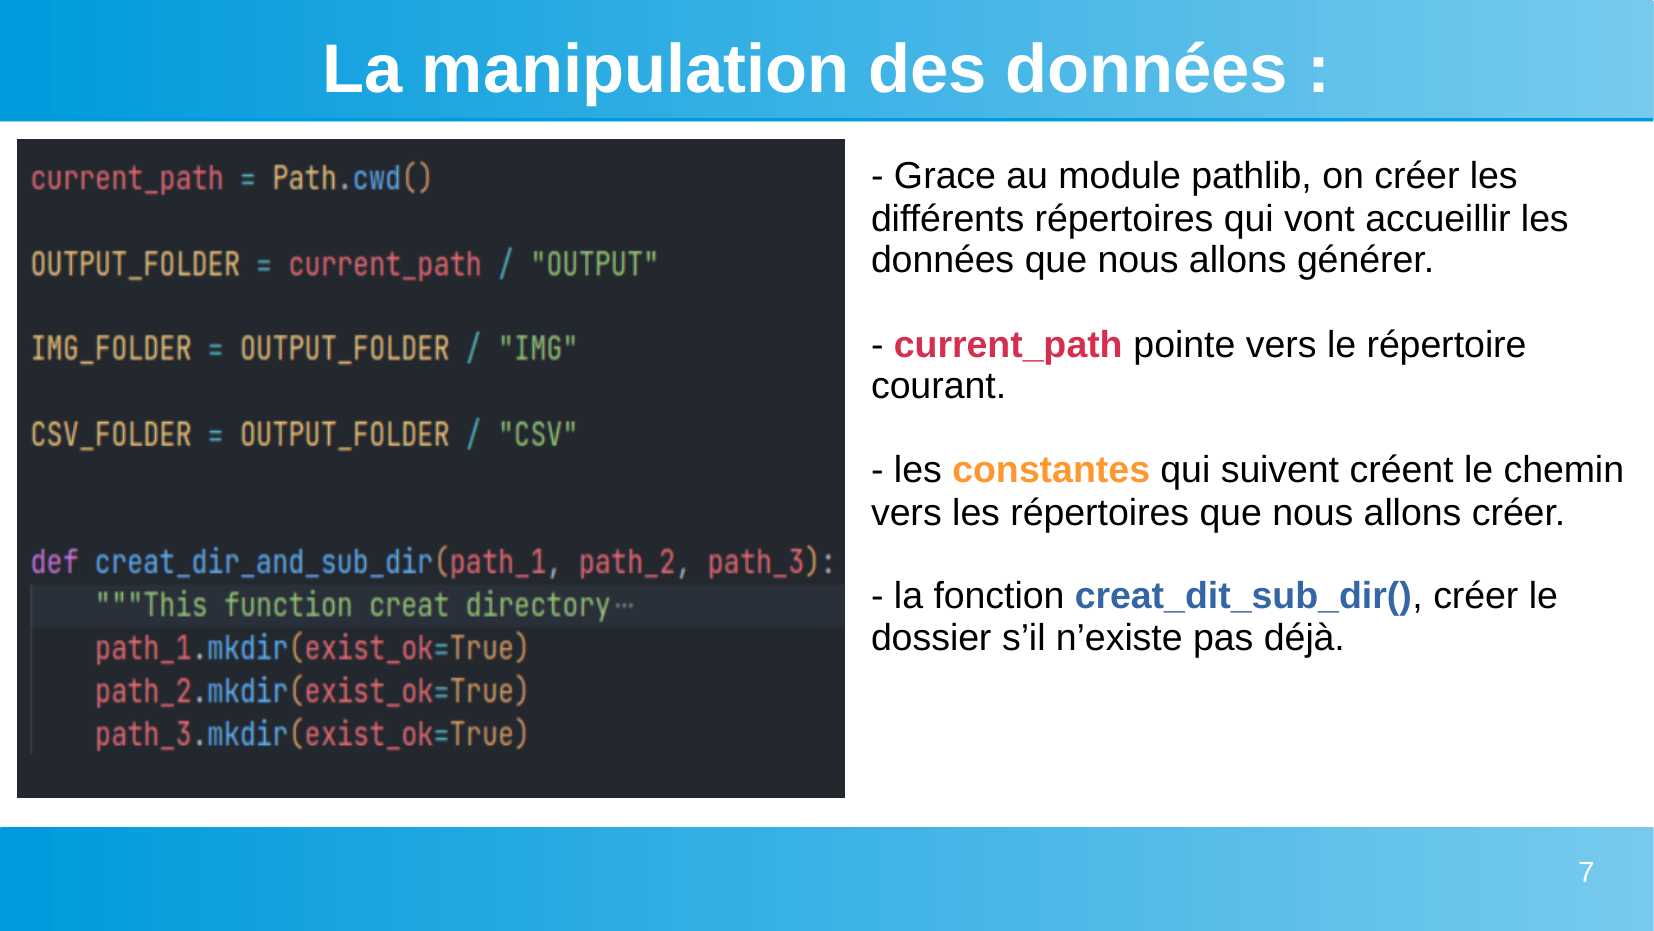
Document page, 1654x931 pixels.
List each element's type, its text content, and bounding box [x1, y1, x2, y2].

picture [17, 139, 845, 798]
title La manipulation des données : [59, 29, 1595, 108]
text_box - Grace au module pathlib, on créer les différents répertoires qui vont accueillir les données que nous allons générer. - current_path pointe vers le répertoire courant. - les constantes qui suivent créent le chemin vers les répertoires que nous allons créer. - la fonction creat_dit_sub_dir(), créer le dossier s’il n’existe pas déjà. [856, 147, 1650, 751]
